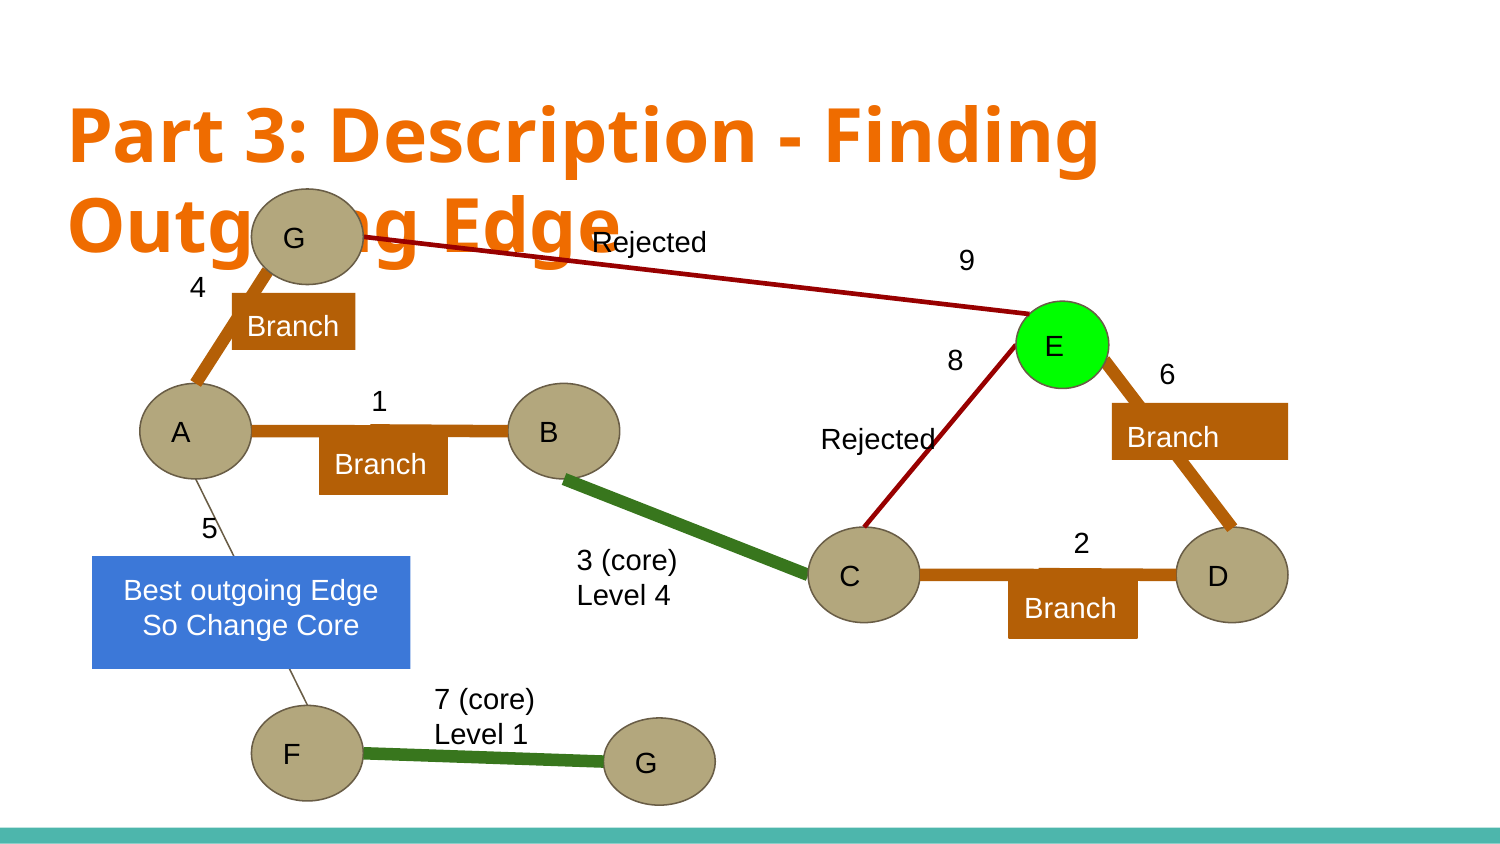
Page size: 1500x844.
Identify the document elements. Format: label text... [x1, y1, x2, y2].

text_box Branch [319, 430, 448, 495]
text_box B [508, 383, 620, 479]
text_box 1 [356, 366, 419, 418]
text_box 2 [1058, 509, 1122, 546]
text_box F [251, 705, 363, 801]
title Part 3: Description - Finding Outgoing Edge [51, 72, 1449, 189]
text_box 3 (core) Level 4 [561, 526, 758, 643]
text_box Branch [1111, 402, 1289, 460]
text_box C [808, 527, 920, 623]
text_box Branch [1009, 574, 1138, 639]
text_box 6 [1144, 340, 1193, 392]
text_box G [251, 188, 364, 285]
text_box 7 (core) Level 1 [419, 665, 596, 717]
text_box E [1015, 301, 1109, 389]
text_box 8 [932, 326, 1004, 384]
text_box A [139, 383, 252, 479]
text_box Rejected [805, 405, 1024, 463]
text_box Branch [231, 292, 356, 350]
text_box 9 [943, 226, 992, 263]
text_box G [604, 717, 716, 806]
text_box Rejected [576, 208, 796, 266]
text_box 4 [175, 253, 247, 311]
text_box D [1176, 527, 1288, 623]
text_box 5 [187, 494, 217, 552]
text_box Best outgoing Edge So Change Core [92, 556, 411, 669]
text_box 9 [962, 252, 970, 261]
